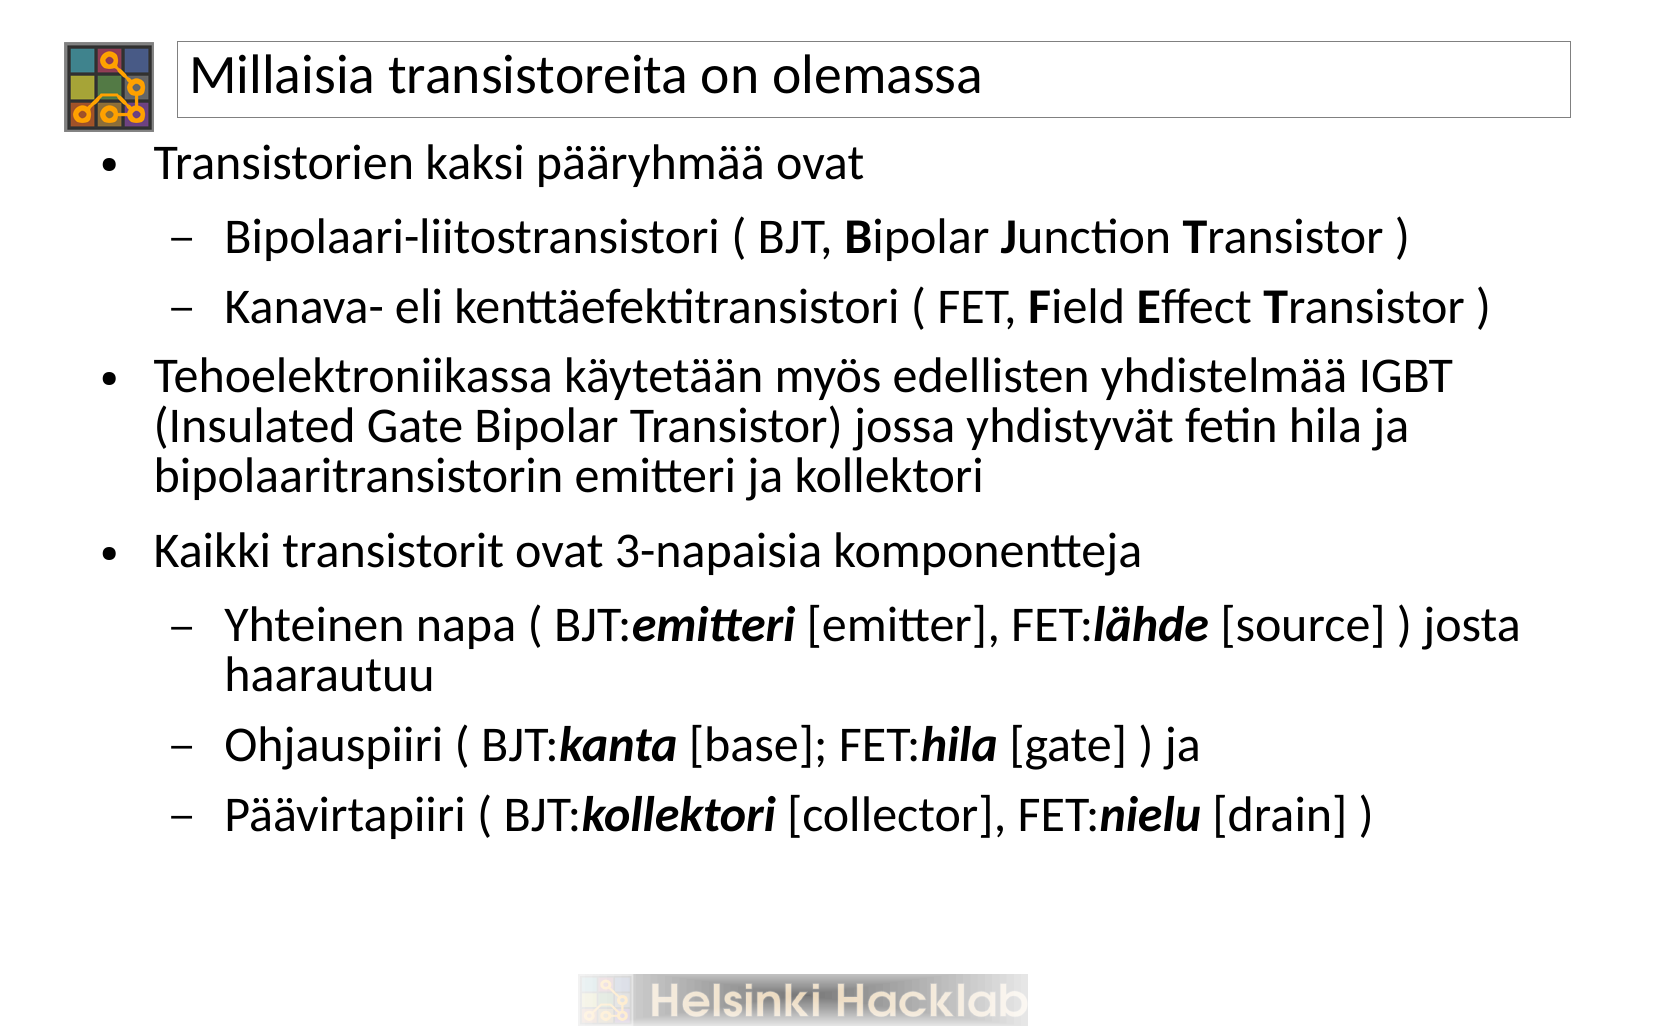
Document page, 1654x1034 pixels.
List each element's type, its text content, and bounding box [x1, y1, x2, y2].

picture [64, 42, 154, 132]
title Millaisia transistoreita on olemassa [177, 41, 1571, 118]
list Transistorien kaksi pääryhmää ovat Bipolaari-liitostransistori ( BJT, Bipolar Junction Transistor ) Kanava- eli kenttäefektitransistori ( FET, Field Effect Transistor ) Tehoelektroniikassa käytetään myös edellisten yhdistelmää IGBT (Insulated Gate Bipolar Transistor) jossa yhdistyvät fetin hila ja bipolaaritransistorin emitteri ja kollektori Kaikki transistorit ovat 3-napaisia komponentteja Yhteinen napa ( BJT:emitteri [emitter], FET:lähde [source] ) josta haarautuu Ohjauspiiri ( BJT:kanta [base]; FET:hila [gate] ) ja Päävirtapiiri ( BJT:kollektori [collector], FET:nielu [drain] ) [82, 141, 1571, 965]
